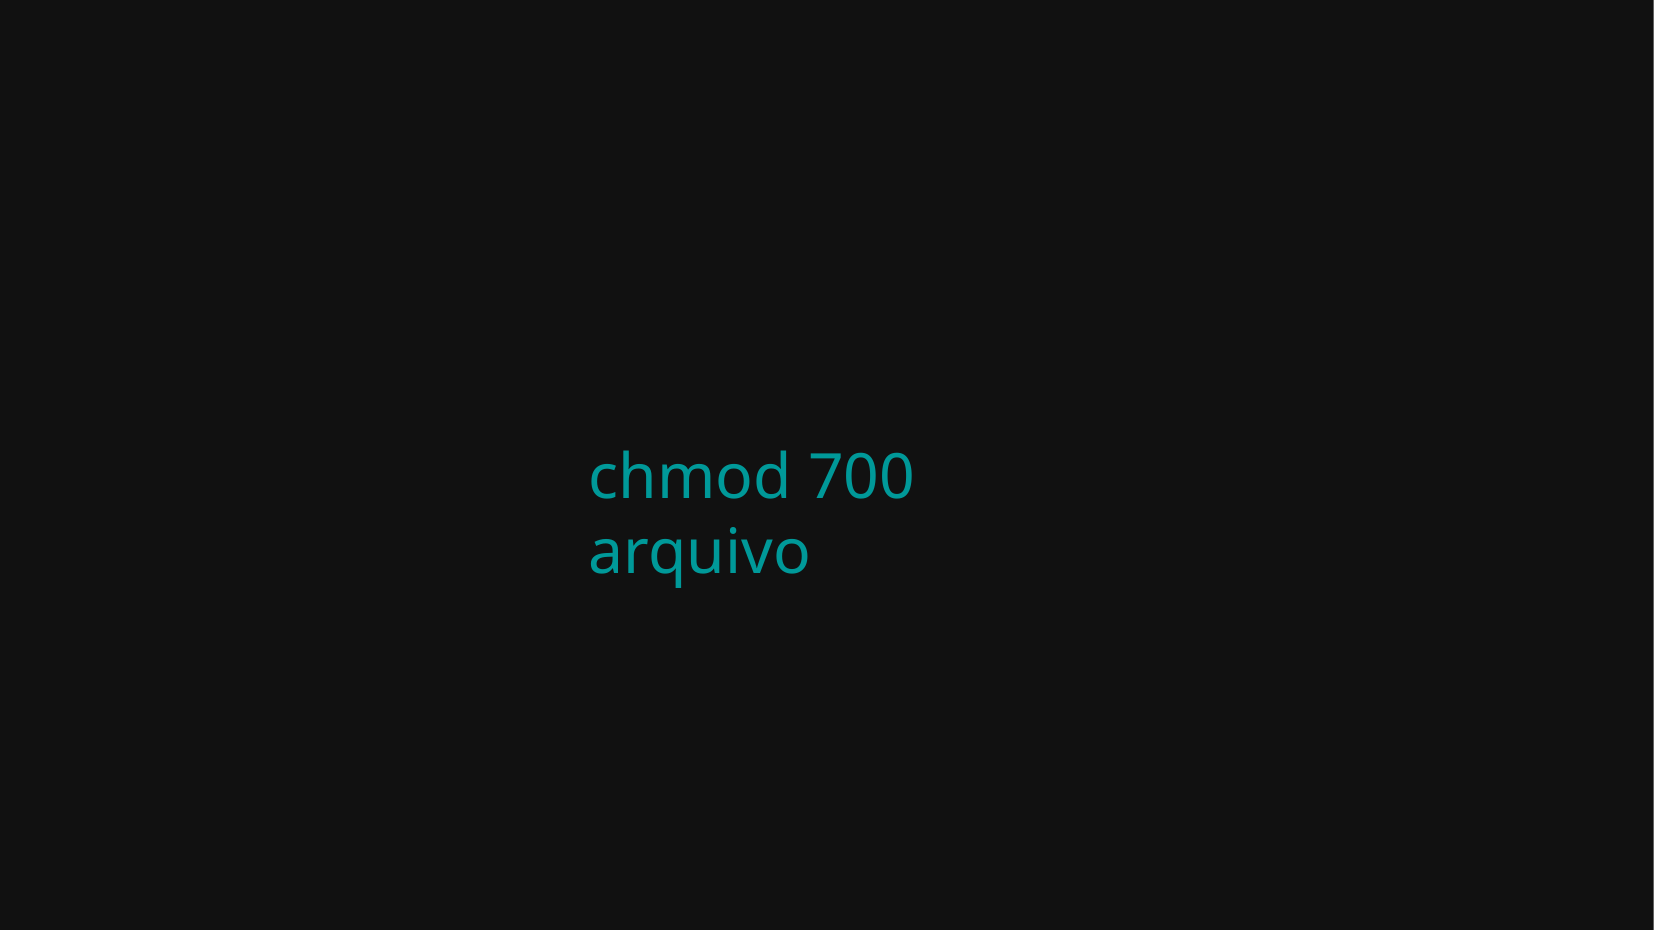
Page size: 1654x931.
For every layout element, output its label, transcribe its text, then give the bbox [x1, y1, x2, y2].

text_box chmod 700 arquivo [573, 420, 1081, 510]
